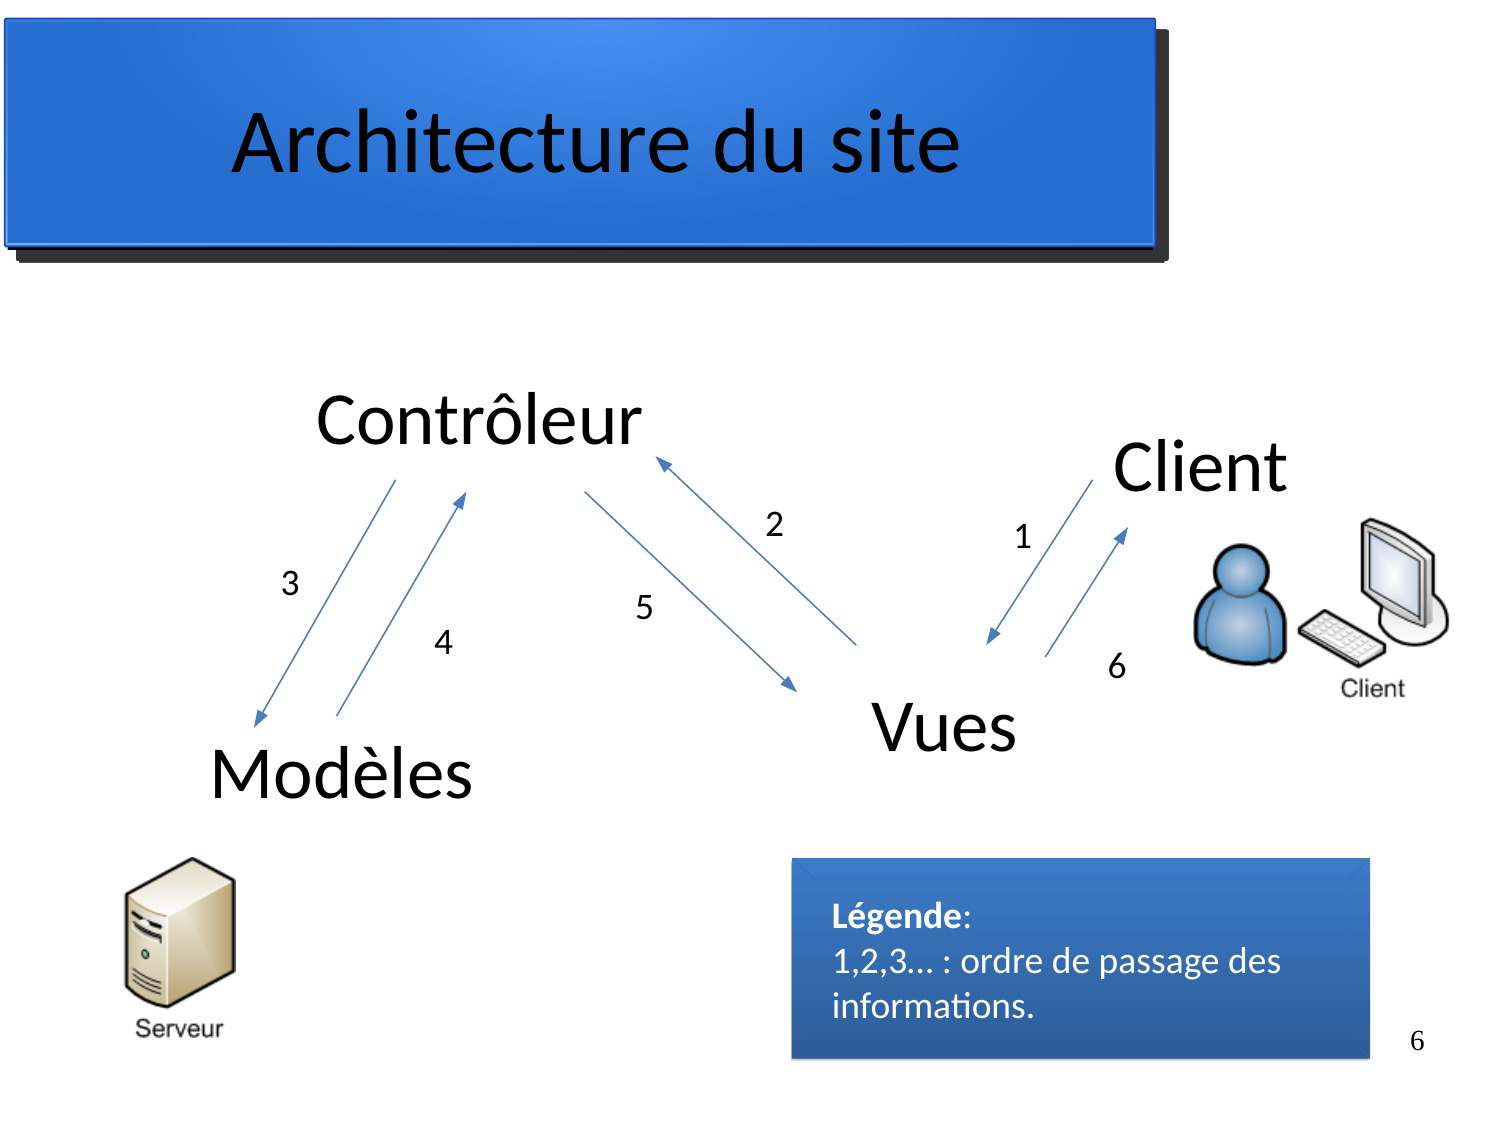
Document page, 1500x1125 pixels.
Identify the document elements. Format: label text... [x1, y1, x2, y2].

text_box Vues [856, 668, 1069, 775]
text_box 3 [265, 550, 302, 612]
text_box 2 [750, 491, 810, 553]
text_box 1 [998, 503, 1034, 565]
picture [1193, 503, 1500, 706]
text_box 6 [1092, 633, 1129, 694]
picture [88, 857, 236, 1057]
text_box 5 [620, 574, 656, 635]
text_box Client [1098, 408, 1500, 515]
text_box Modèles [194, 716, 526, 823]
text_box 4 [419, 609, 455, 671]
title Architecture du site [75, 42, 1120, 229]
text_box Contrôleur [301, 361, 727, 468]
text_box Légende: 1,2,3… : ordre de passage des informations. [791, 857, 1371, 1059]
